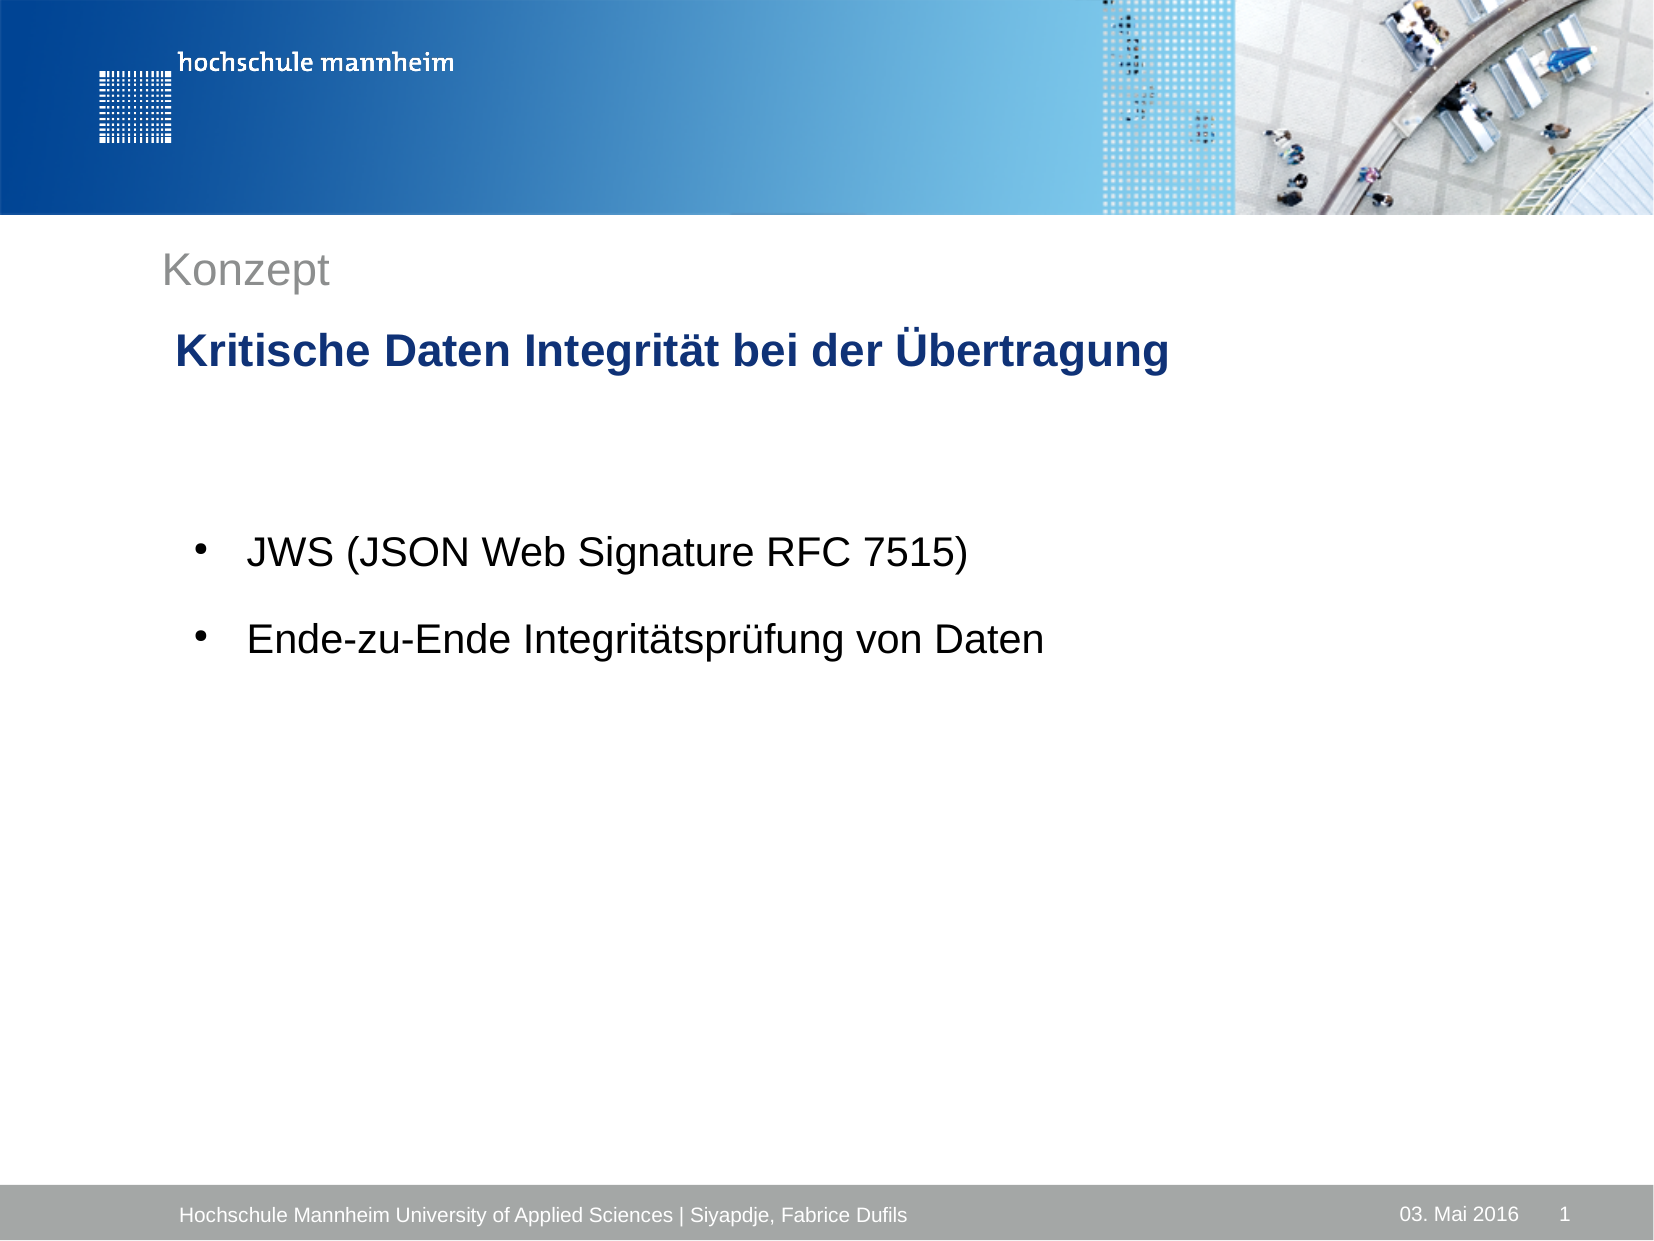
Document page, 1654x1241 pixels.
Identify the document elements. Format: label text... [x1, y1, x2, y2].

title Kritische Daten Integrität bei der Übertragung [175, 320, 1569, 437]
footer Hochschule Mannheim University of Applied Sciences | Siyapdje, Fabrice Dufils [179, 1198, 1192, 1227]
text_box Konzept [146, 236, 378, 303]
slide_number 03. Mai 2016 1 [1204, 1198, 1571, 1227]
picture [0, 0, 1654, 215]
list JWS (JSON Web Signature RFC 7515) Ende-zu-Ende Integritätsprüfung von Daten [175, 437, 1569, 1089]
